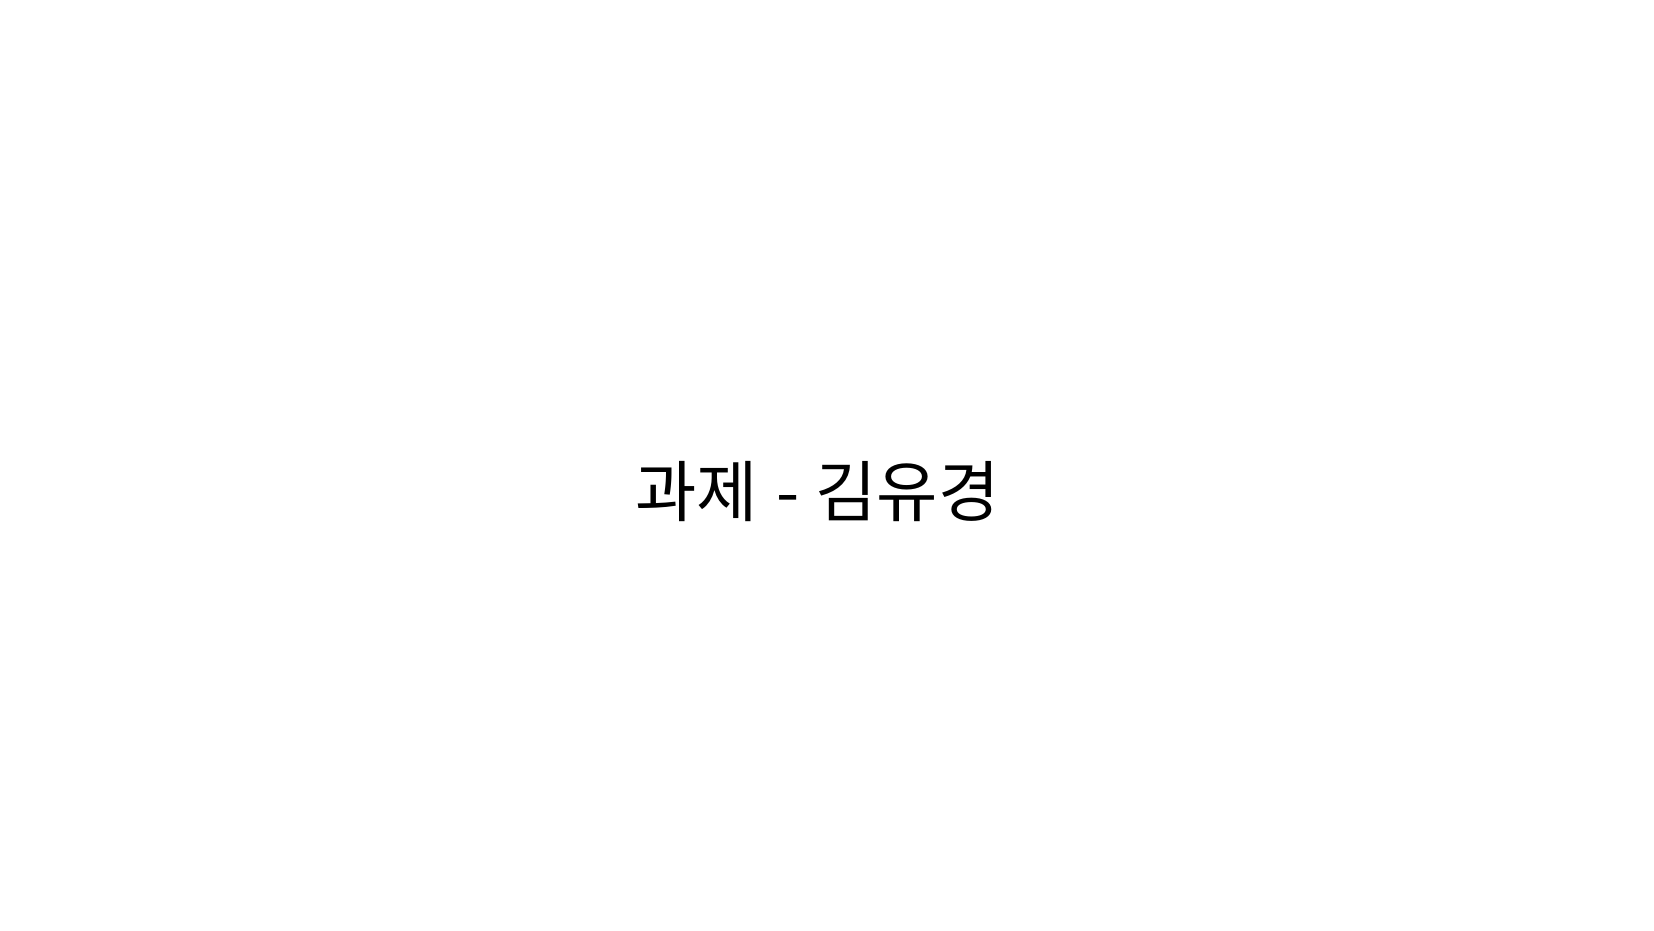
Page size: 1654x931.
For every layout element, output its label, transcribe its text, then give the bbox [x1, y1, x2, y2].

subtitle 과제 - 김유경 [82, 217, 1571, 758]
